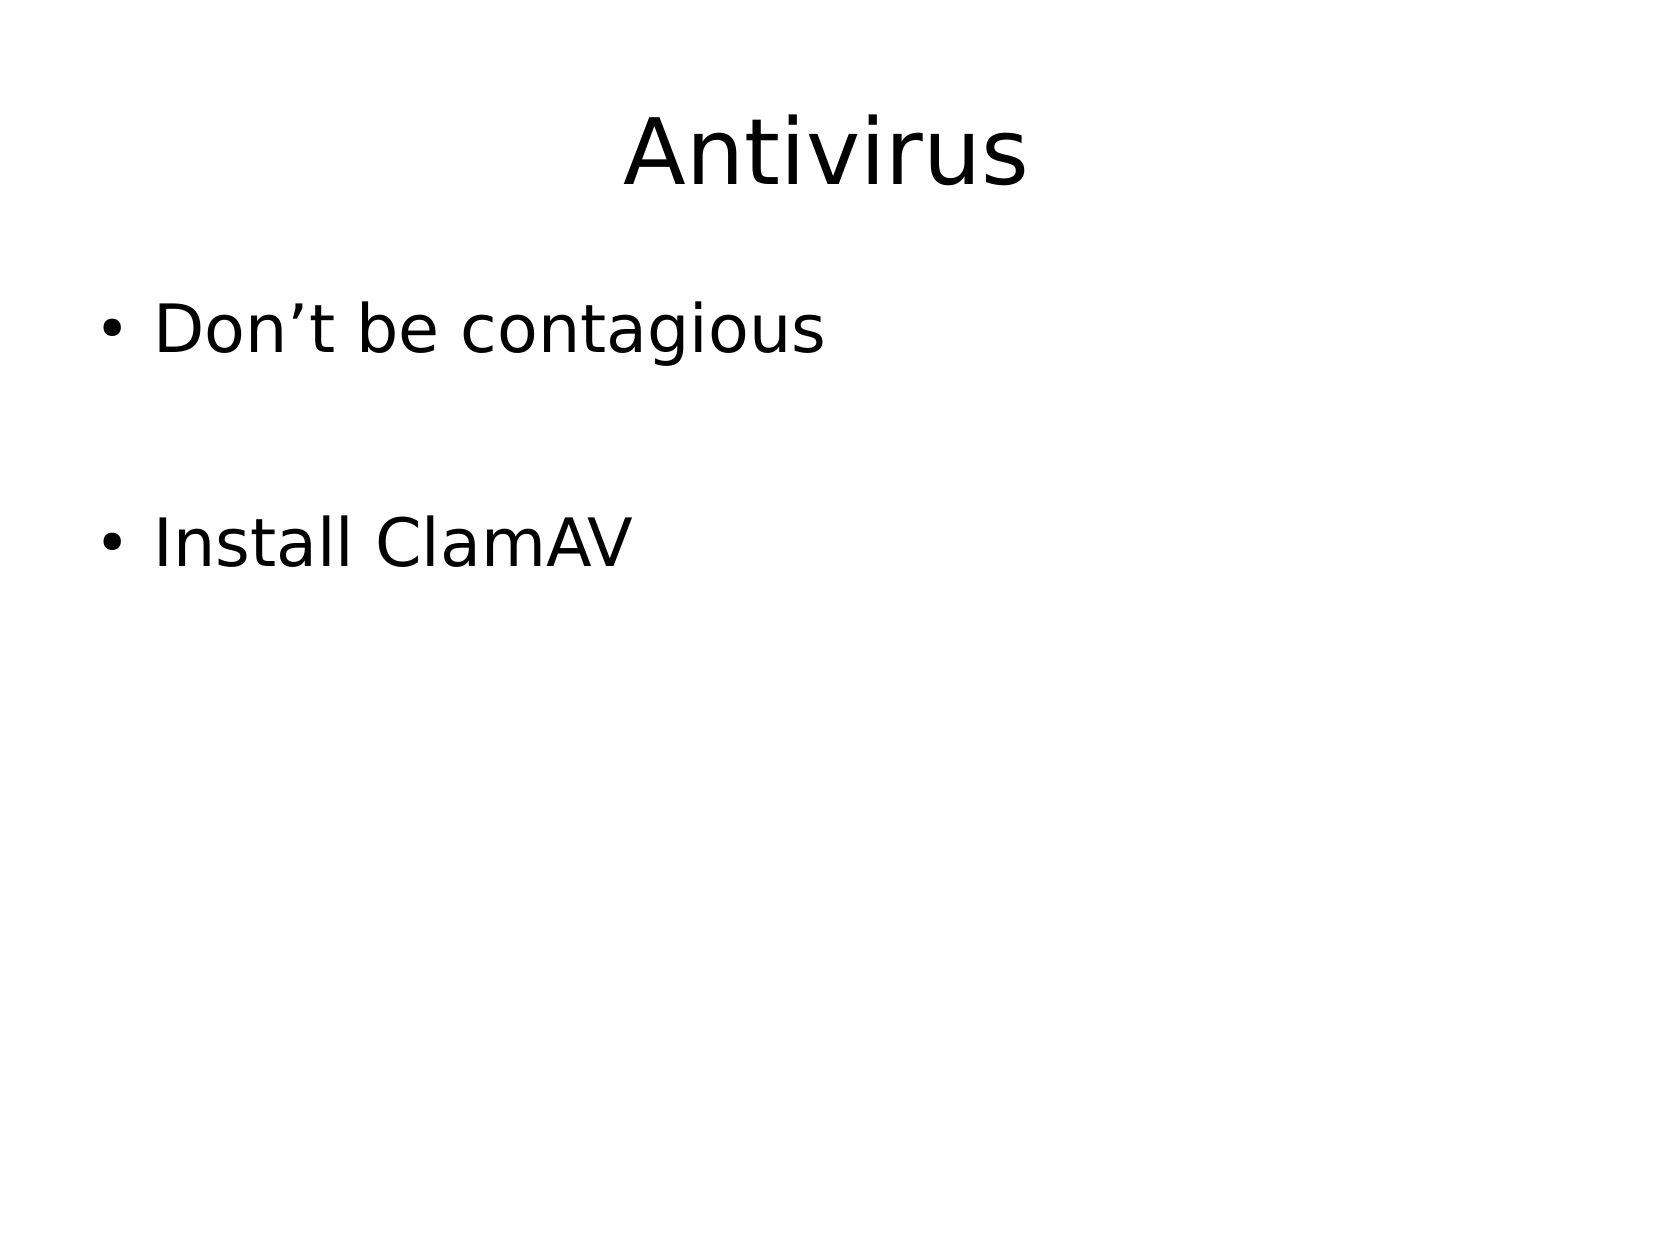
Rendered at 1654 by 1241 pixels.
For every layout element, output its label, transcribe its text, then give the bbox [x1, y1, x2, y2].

list Don’t be contagious Install ClamAV [82, 290, 1571, 1010]
title Antivirus [82, 49, 1571, 257]
